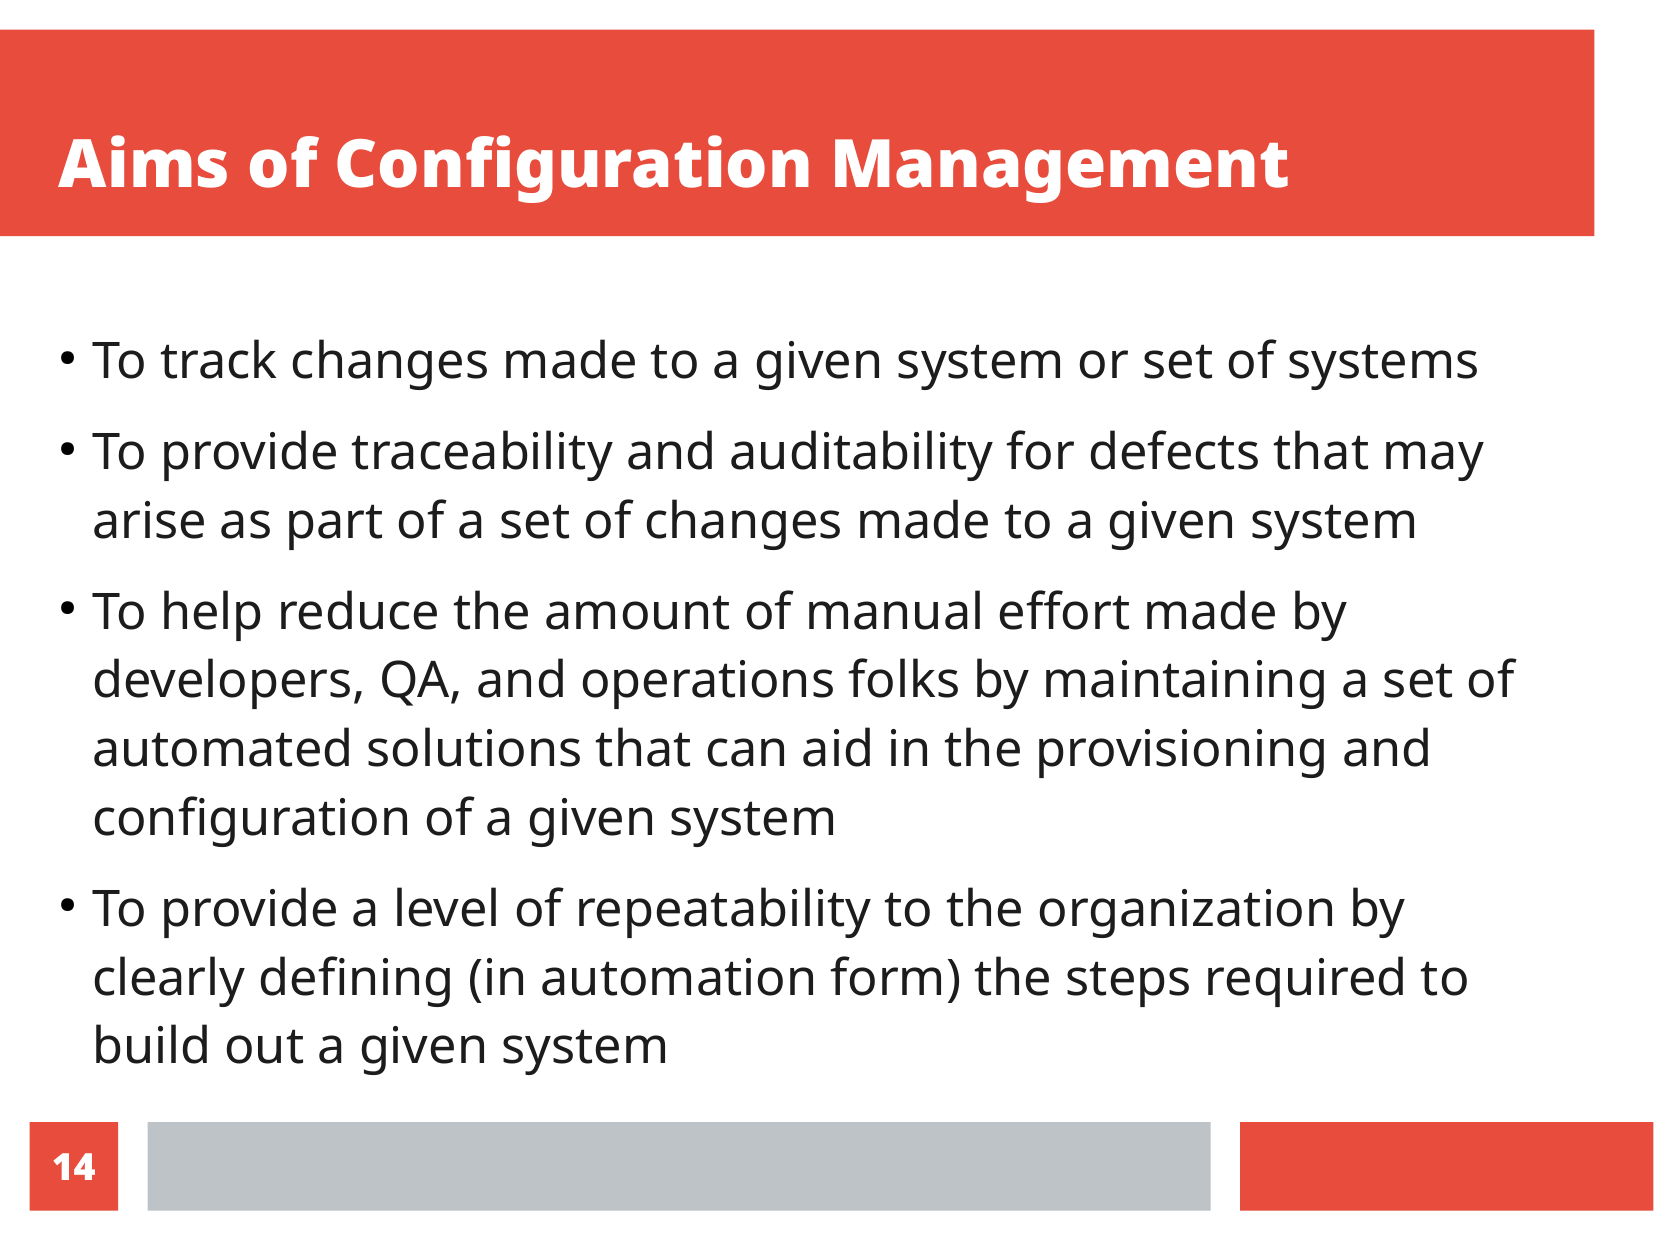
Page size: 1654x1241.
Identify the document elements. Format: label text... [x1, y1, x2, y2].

list To track changes made to a given system or set of systems To provide traceability and auditability for defects that may arise as part of a set of changes made to a given system To help reduce the amount of manual effort made by developers, QA, and operations folks by maintaining a set of automated solutions that can aid in the provisioning and configuration of a given system To provide a level of repeatability to the organization by clearly defining (in automation form) the steps required to build out a given system [59, 324, 1565, 1093]
title Aims of Configuration Management [59, 59, 1595, 207]
